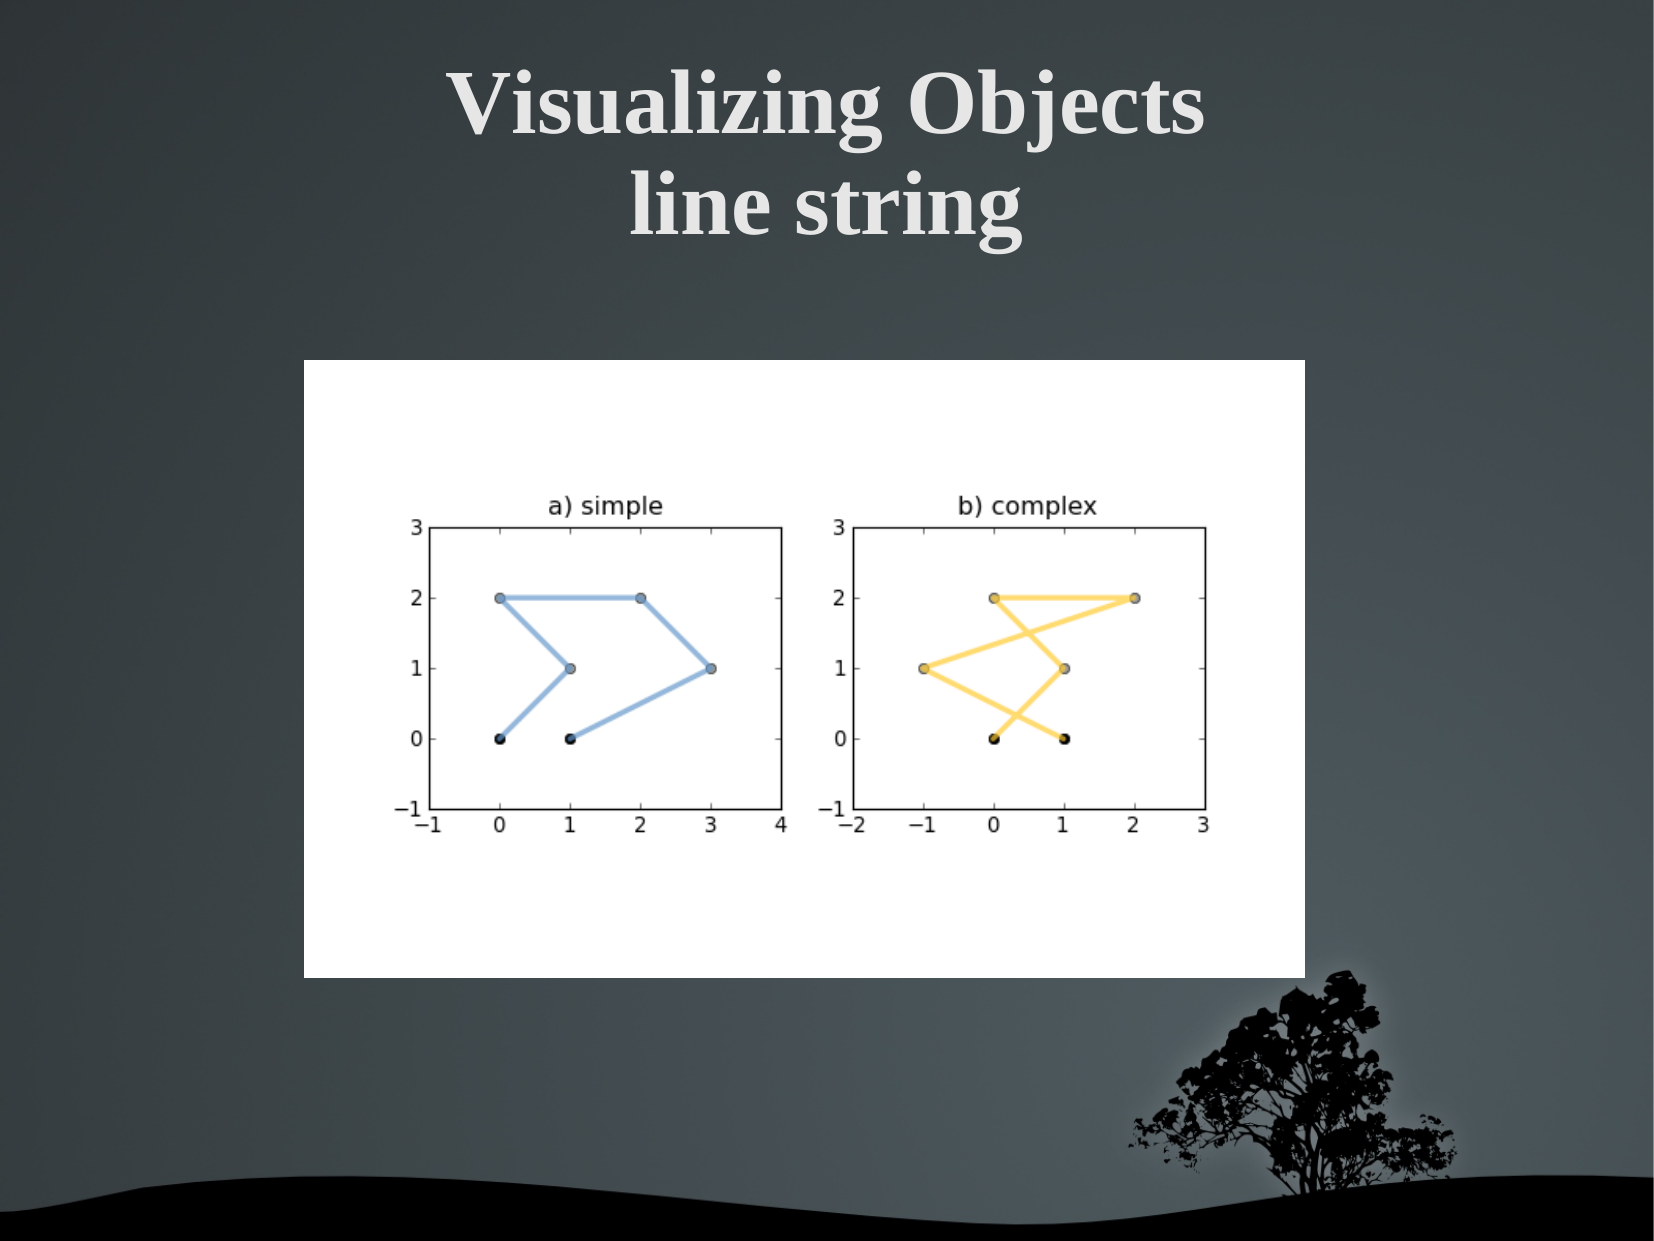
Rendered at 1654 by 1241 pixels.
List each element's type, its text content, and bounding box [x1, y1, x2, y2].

title Visualizing Objects line string [82, 33, 1571, 273]
picture [0, 0, 1654, 1241]
